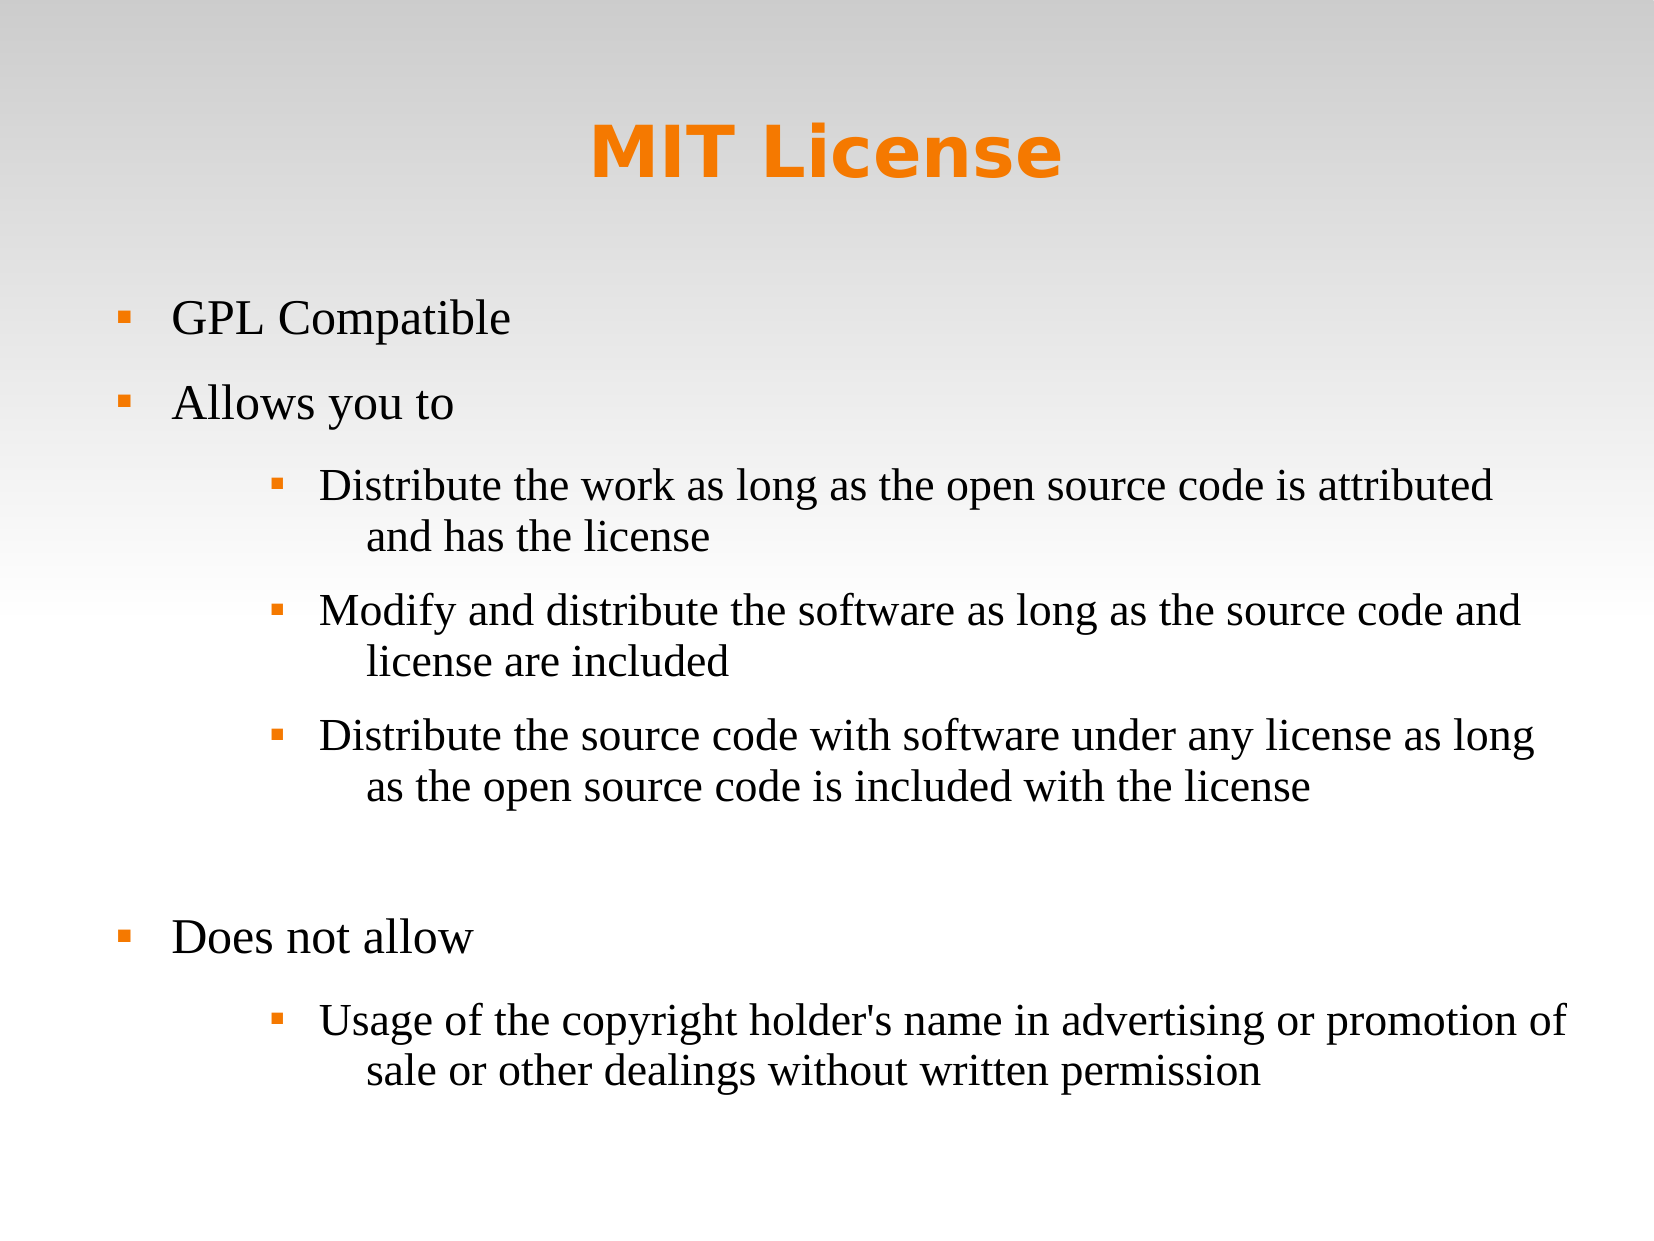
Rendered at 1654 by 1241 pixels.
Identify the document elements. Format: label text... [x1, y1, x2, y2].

title MIT License [82, 49, 1571, 257]
list GPL Compatible Allows you to Distribute the work as long as the open source code is attributed and has the license Modify and distribute the software as long as the source code and license are included Distribute the source code with software under any license as long as the open source code is included with the license Does not allow Usage of the copyright holder's name in advertising or promotion of sale or other dealings without written permission [82, 290, 1571, 1155]
